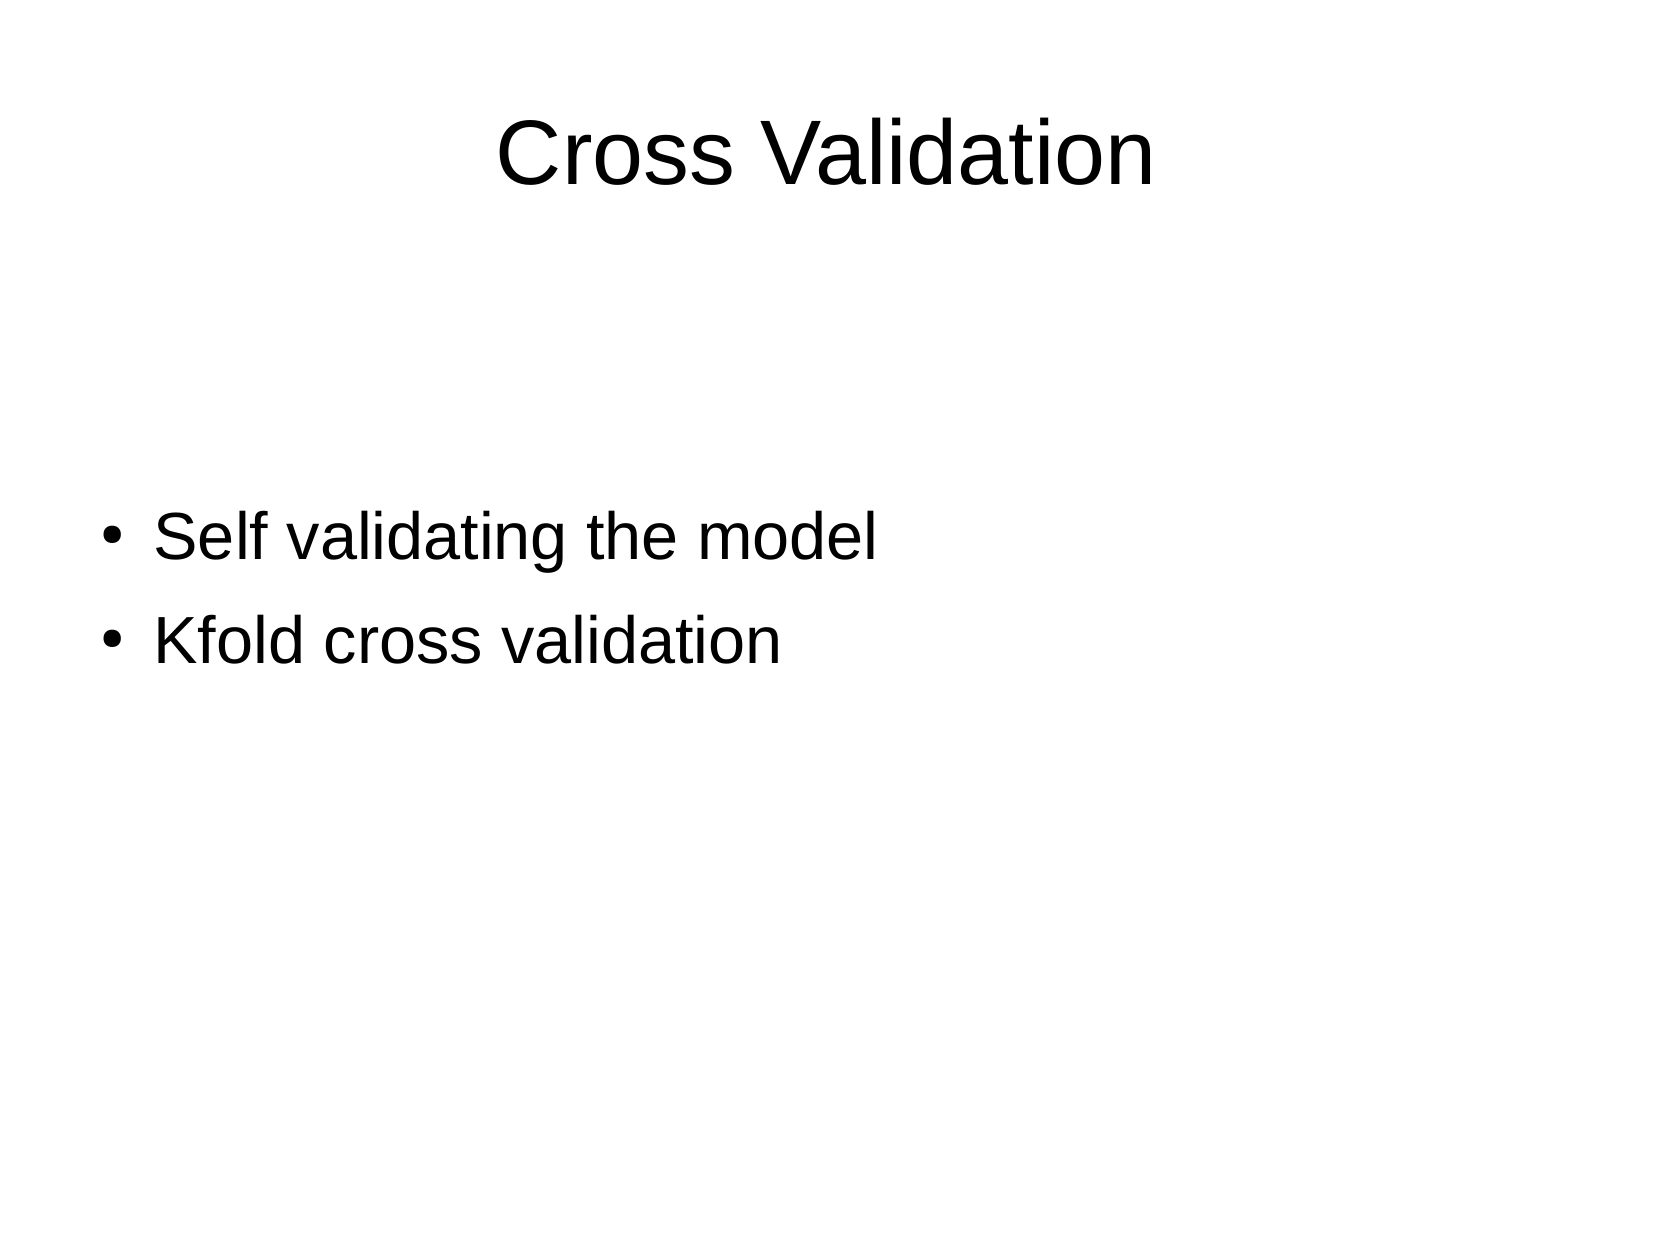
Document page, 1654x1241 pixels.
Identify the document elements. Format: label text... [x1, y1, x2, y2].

list Self validating the model Kfold cross validation [82, 290, 1571, 1010]
title Cross Validation [82, 49, 1571, 257]
